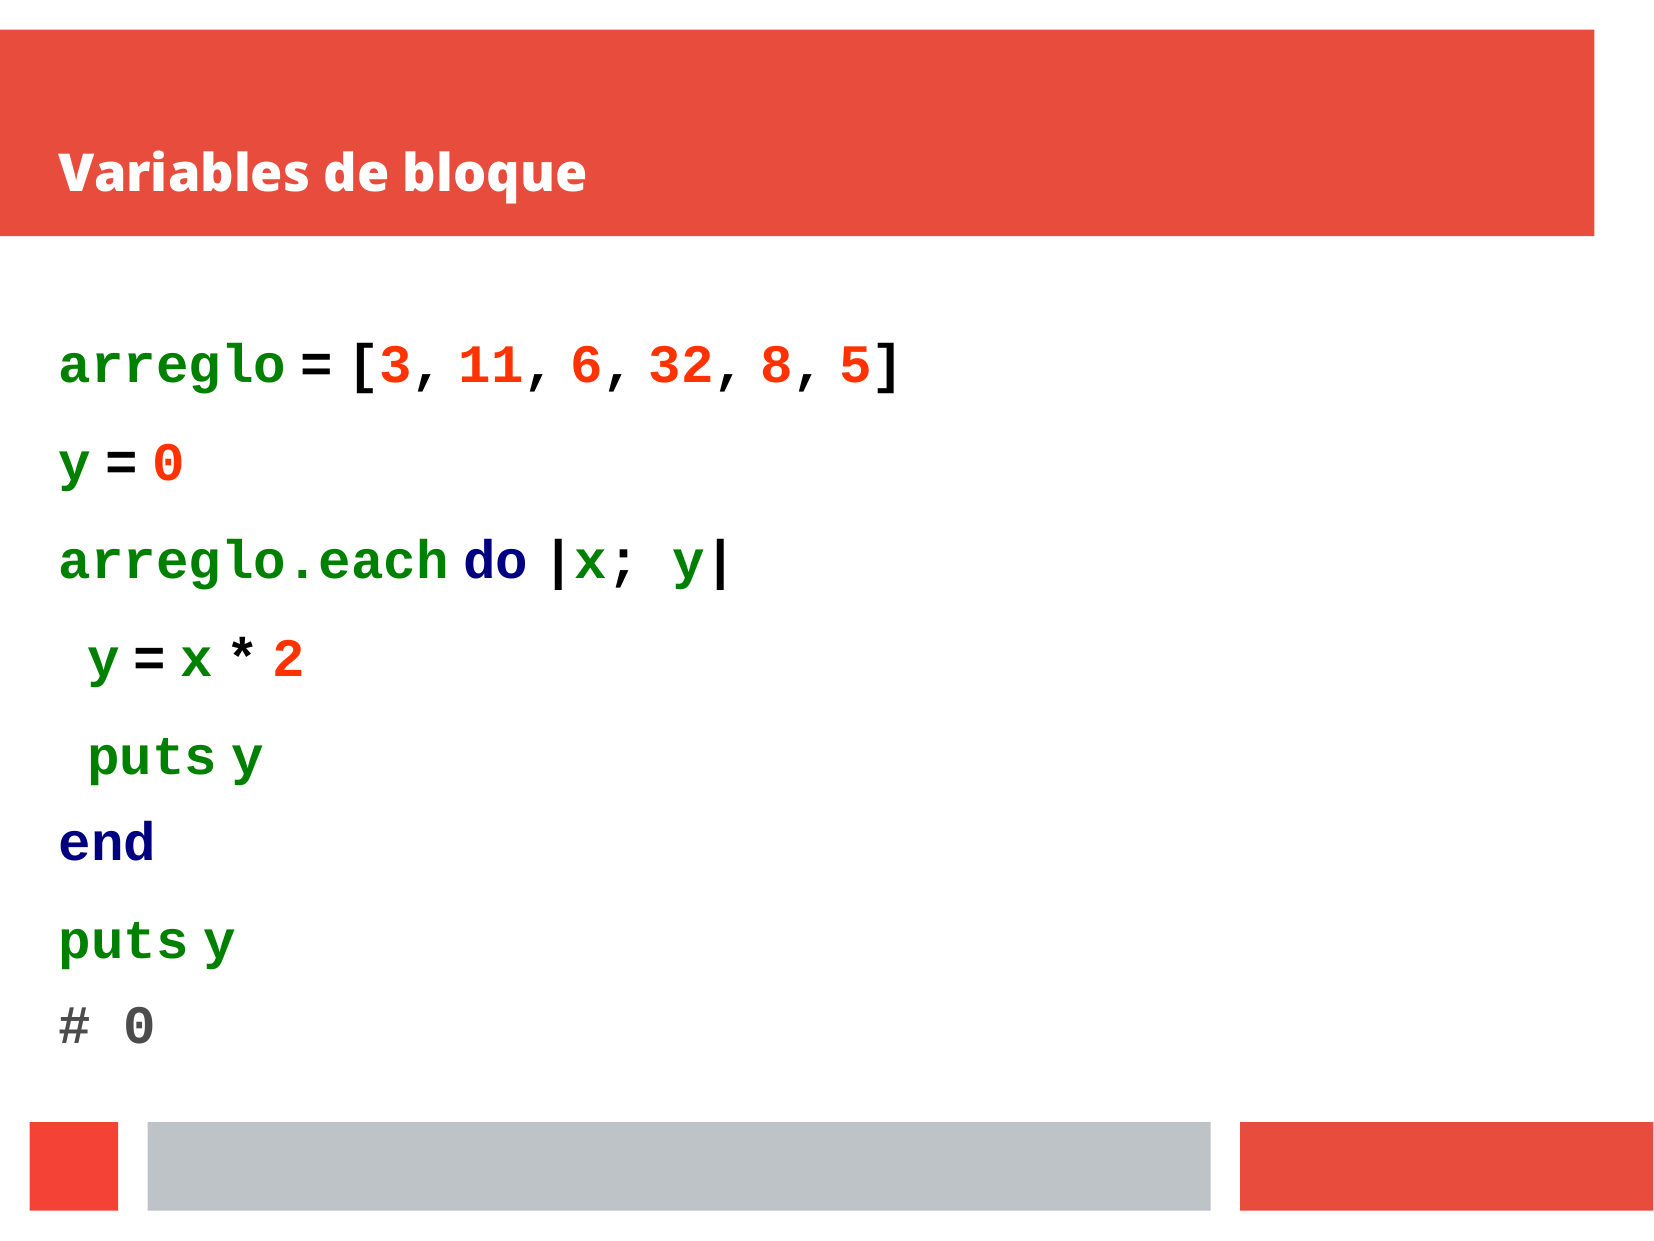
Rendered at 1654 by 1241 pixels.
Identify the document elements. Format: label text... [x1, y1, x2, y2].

list arreglo = [3, 11, 6, 32, 8, 5] y = 0 arreglo.each do |x; y| y = x * 2 puts y end puts y # 0 [59, 324, 1565, 1093]
title Variables de bloque [59, 59, 1595, 207]
